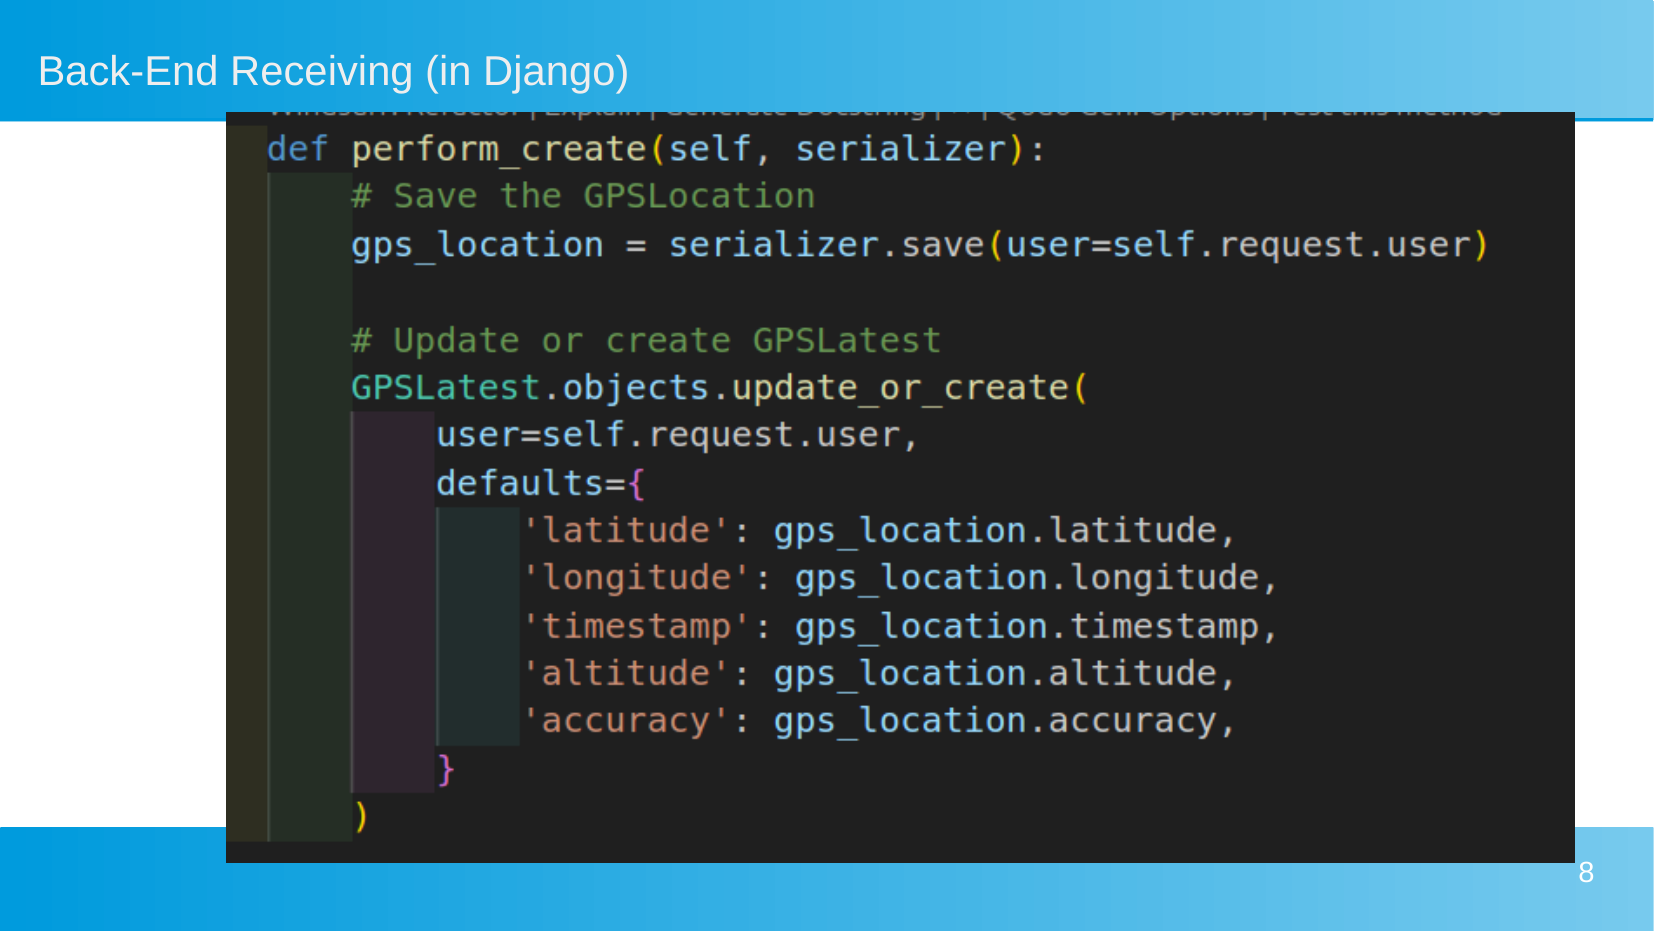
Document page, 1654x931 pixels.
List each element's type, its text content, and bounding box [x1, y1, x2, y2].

title Back-End Receiving (in Django) [37, 29, 1573, 113]
picture [226, 112, 1575, 863]
